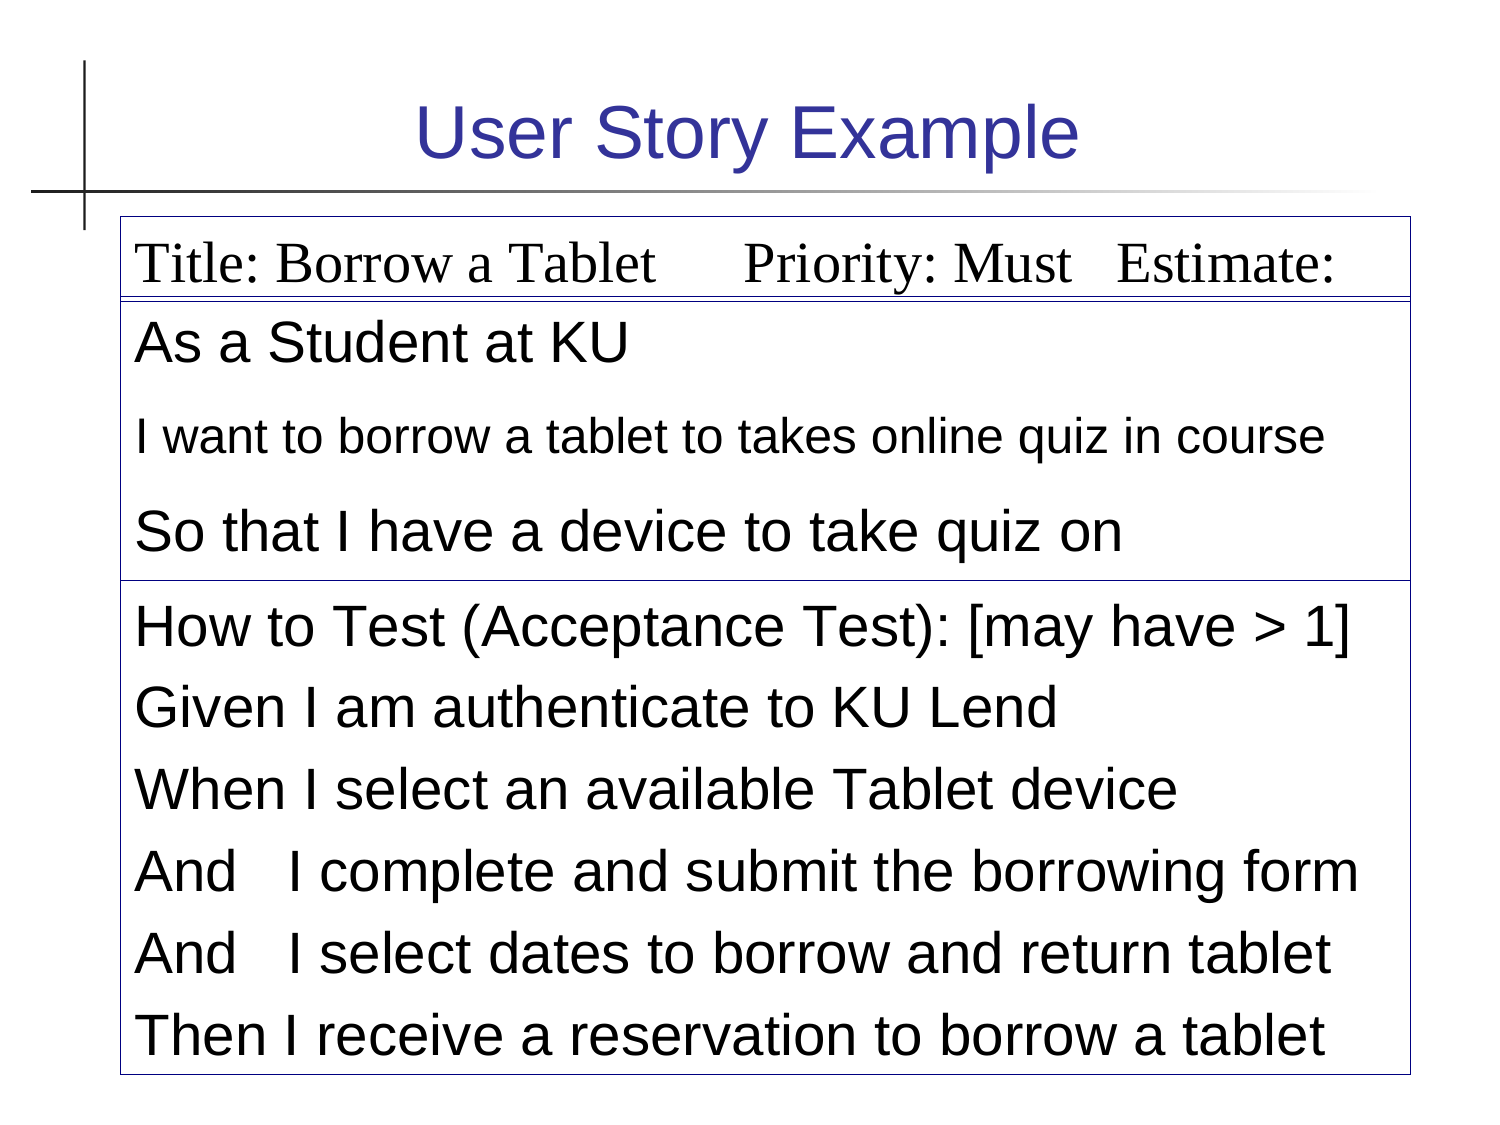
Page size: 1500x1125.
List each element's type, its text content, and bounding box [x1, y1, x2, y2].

text_box How to Test (Acceptance Test): [may have > 1] Given I am authenticate to KU Lend When I select an available Tablet device And I complete and submit the borrowing form And I select dates to borrow and return tablet Then I receive a reservation to borrow a tablet [120, 580, 1411, 1075]
text_box As a Student at KU I want to borrow a tablet to takes online quiz in course So that I have a device to take quiz on [120, 302, 1411, 580]
text_box Title: Borrow a Tablet Priority: Must Estimate: [120, 216, 1411, 302]
title User Story Example [100, 42, 1397, 182]
